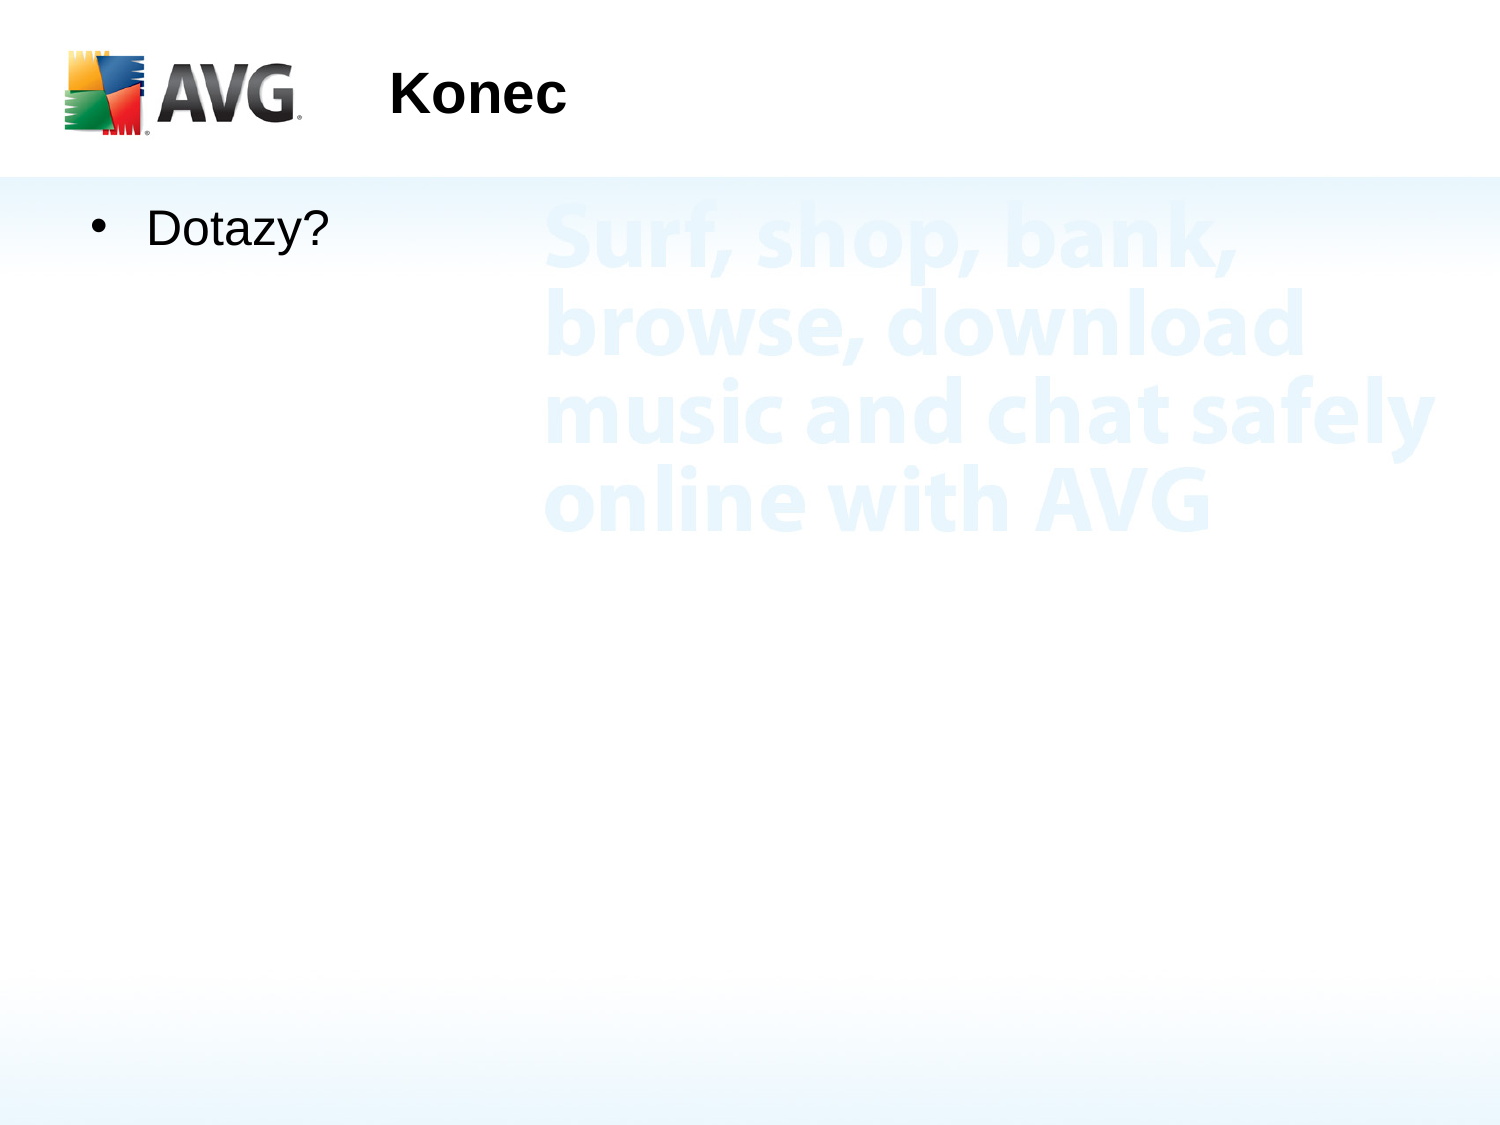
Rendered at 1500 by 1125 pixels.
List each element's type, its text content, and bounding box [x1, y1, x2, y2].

list Dotazy? [75, 187, 1426, 1020]
picture [0, 0, 1500, 1125]
title Konec [375, 29, 1463, 150]
